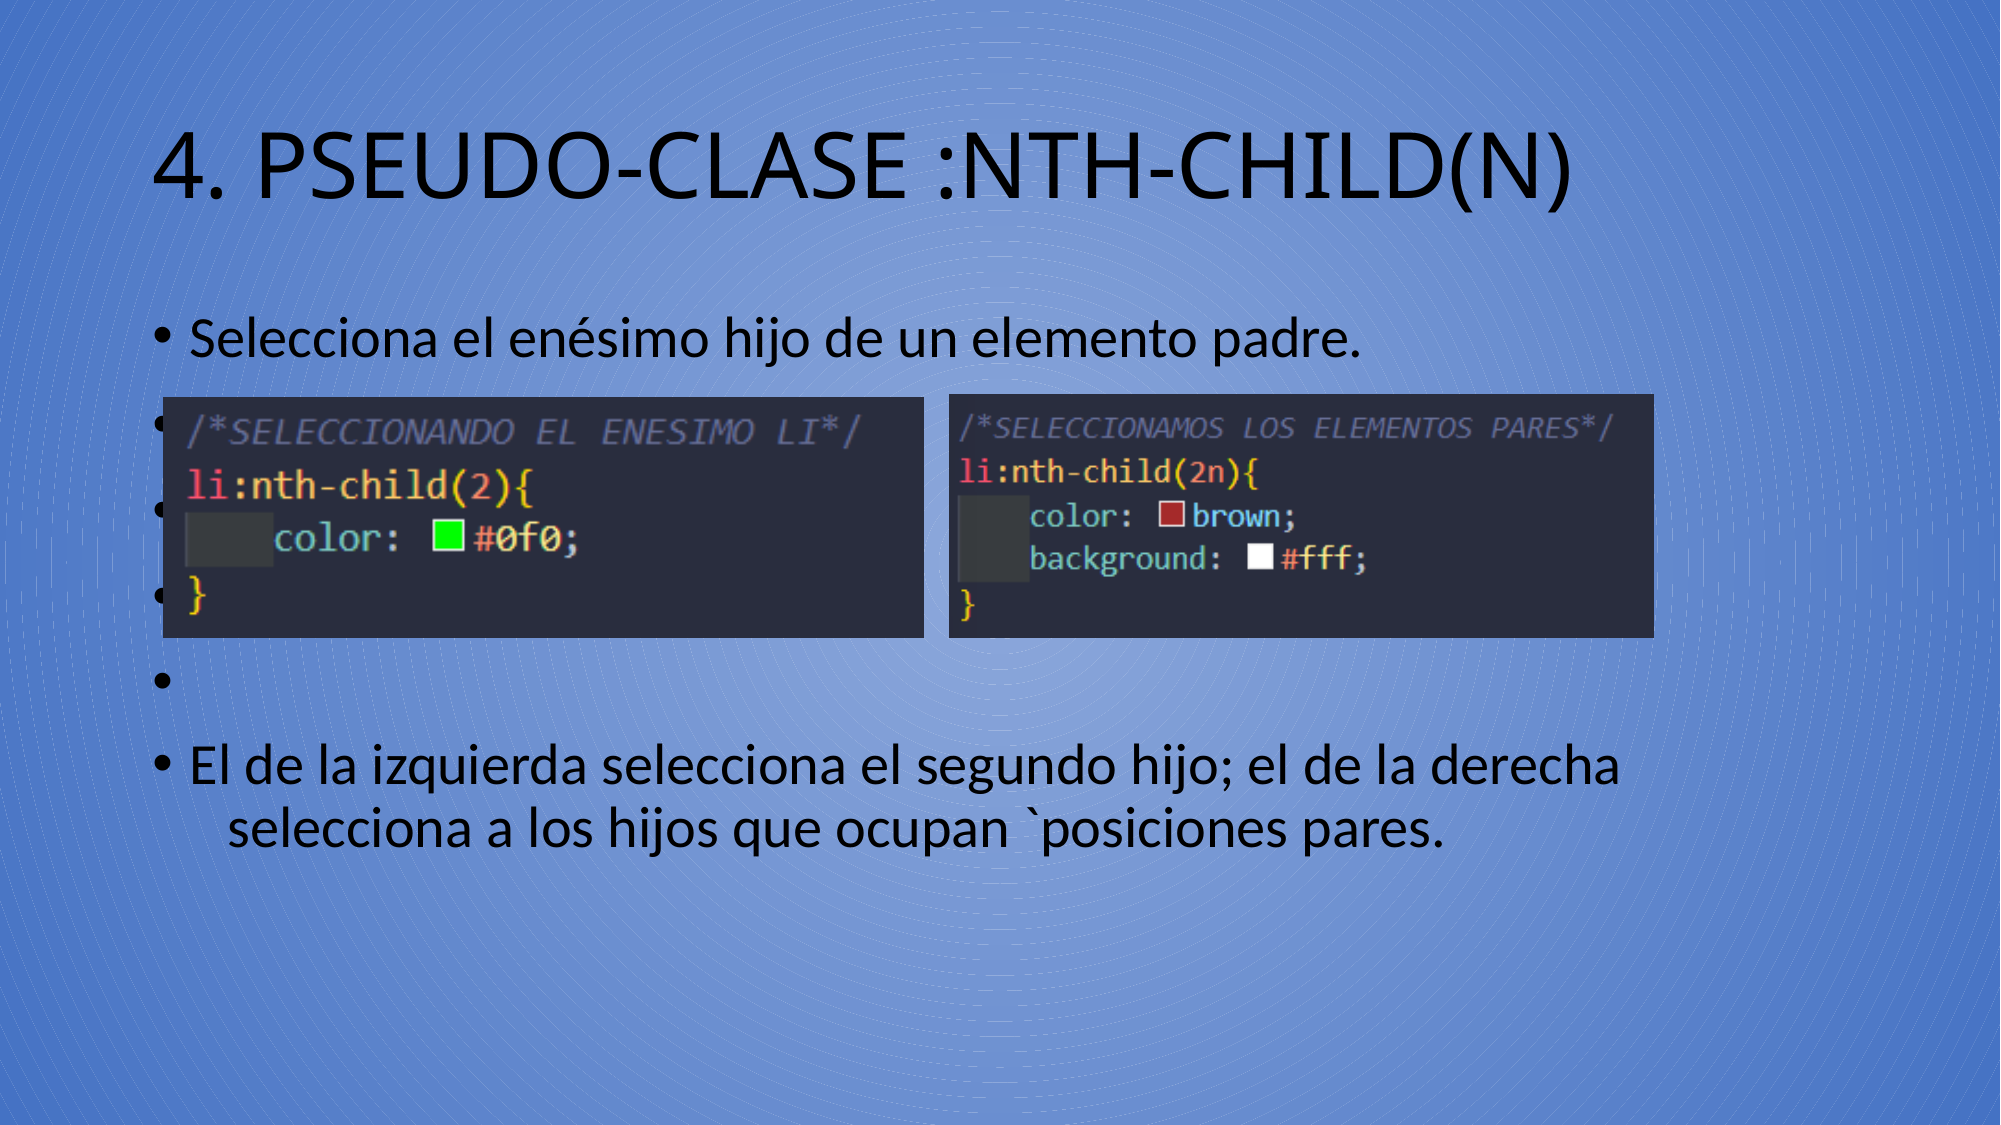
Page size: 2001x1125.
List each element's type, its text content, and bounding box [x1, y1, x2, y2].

picture [949, 394, 1654, 638]
picture [163, 397, 924, 638]
list Selecciona el enésimo hijo de un elemento padre. El de la izquierda selecciona el segundo hijo; el de la derecha selecciona a los hijos que ocupan `posiciones pares. [137, 299, 1863, 1014]
title 4. PSEUDO-CLASE :NTH-CHILD(N) [137, 59, 1863, 278]
